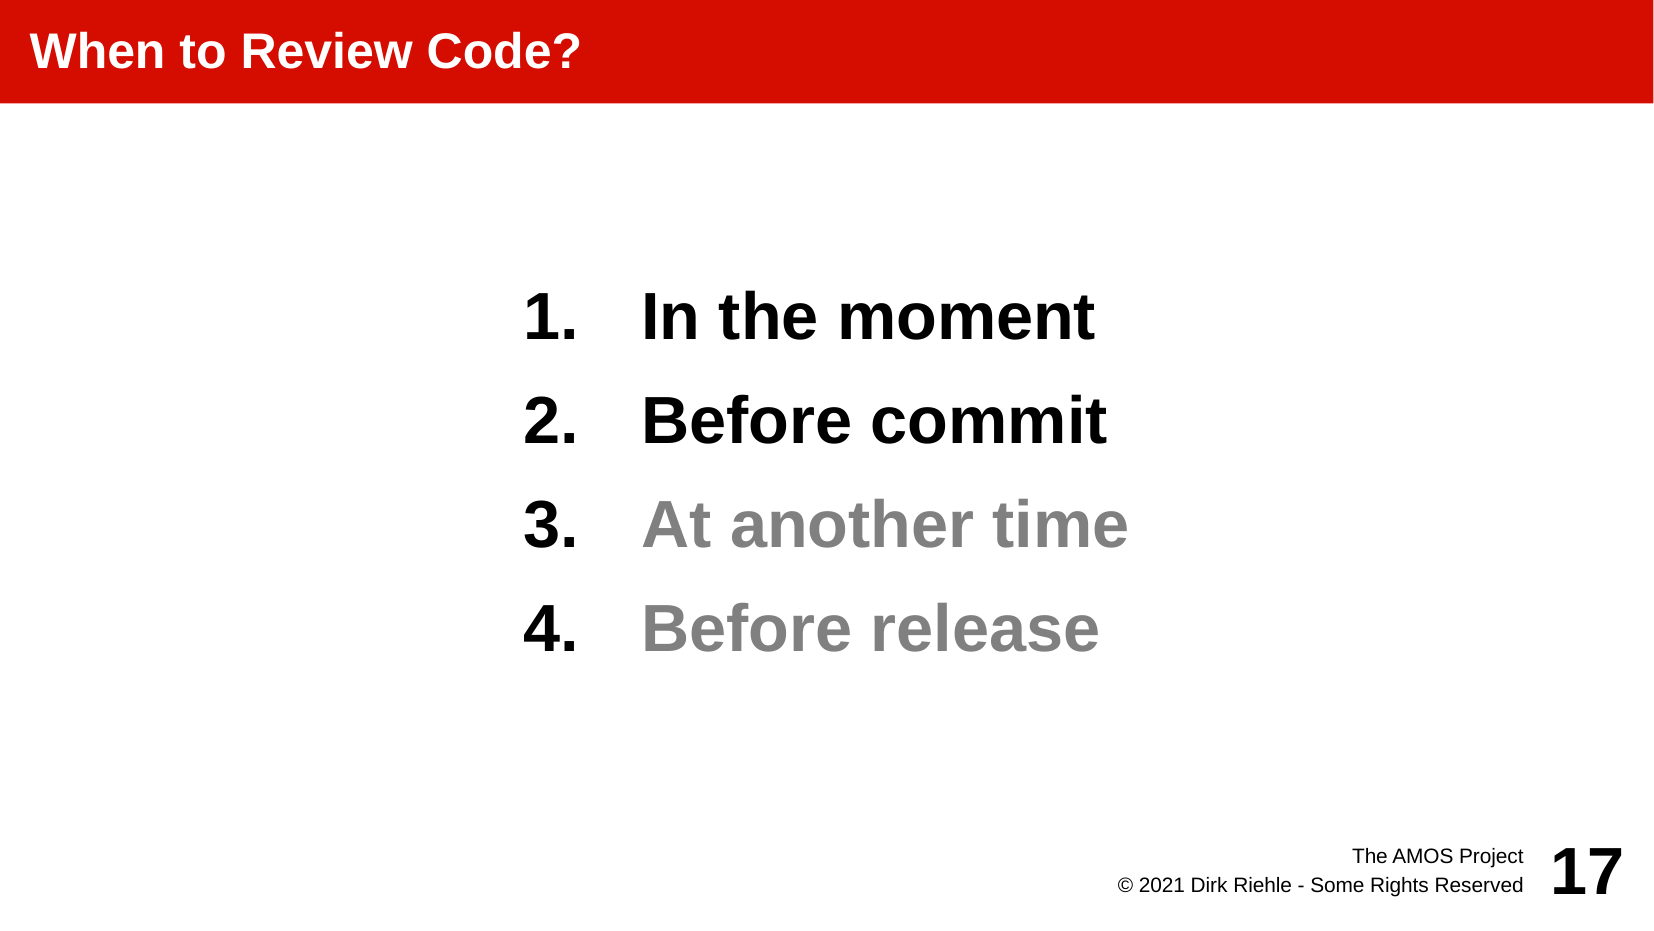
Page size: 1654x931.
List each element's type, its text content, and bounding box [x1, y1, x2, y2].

title When to Review Code? [0, 0, 1654, 104]
subtitle In the moment Before commit At another time Before release [29, 132, 1625, 813]
